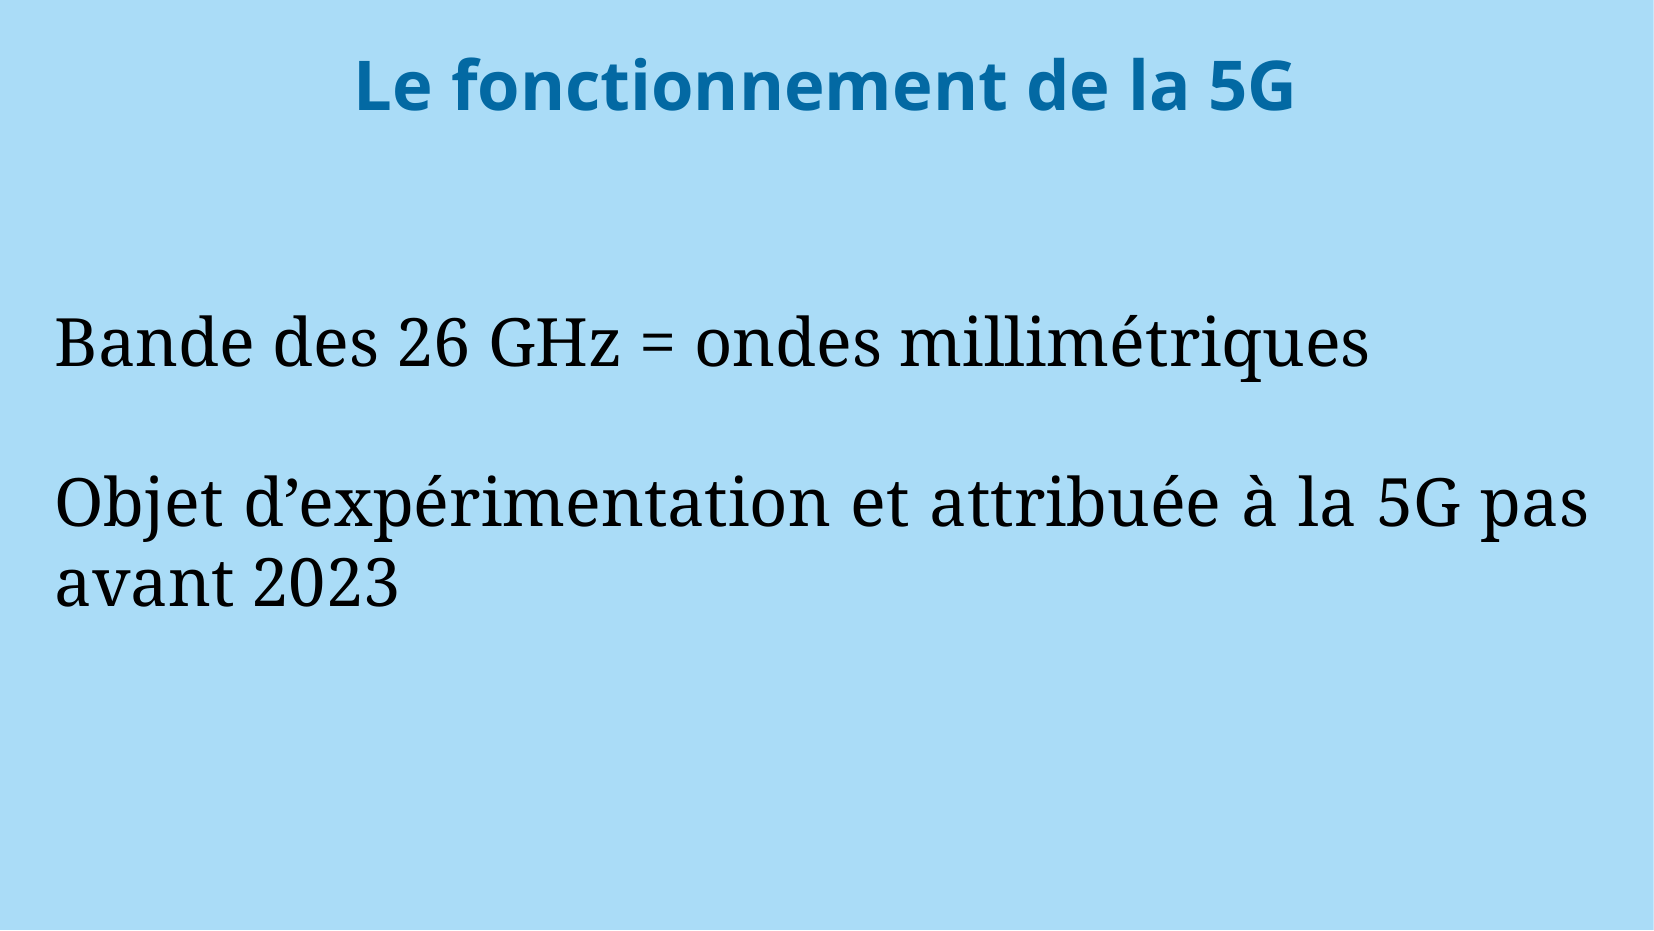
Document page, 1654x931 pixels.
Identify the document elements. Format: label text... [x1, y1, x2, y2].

title Le fonctionnement de la 5G [54, 31, 1598, 134]
subtitle Bande des 26 GHz = ondes millimétriques Objet d’expérimentation et attribuée à la 5G pas avant 2023 [54, 261, 1598, 739]
